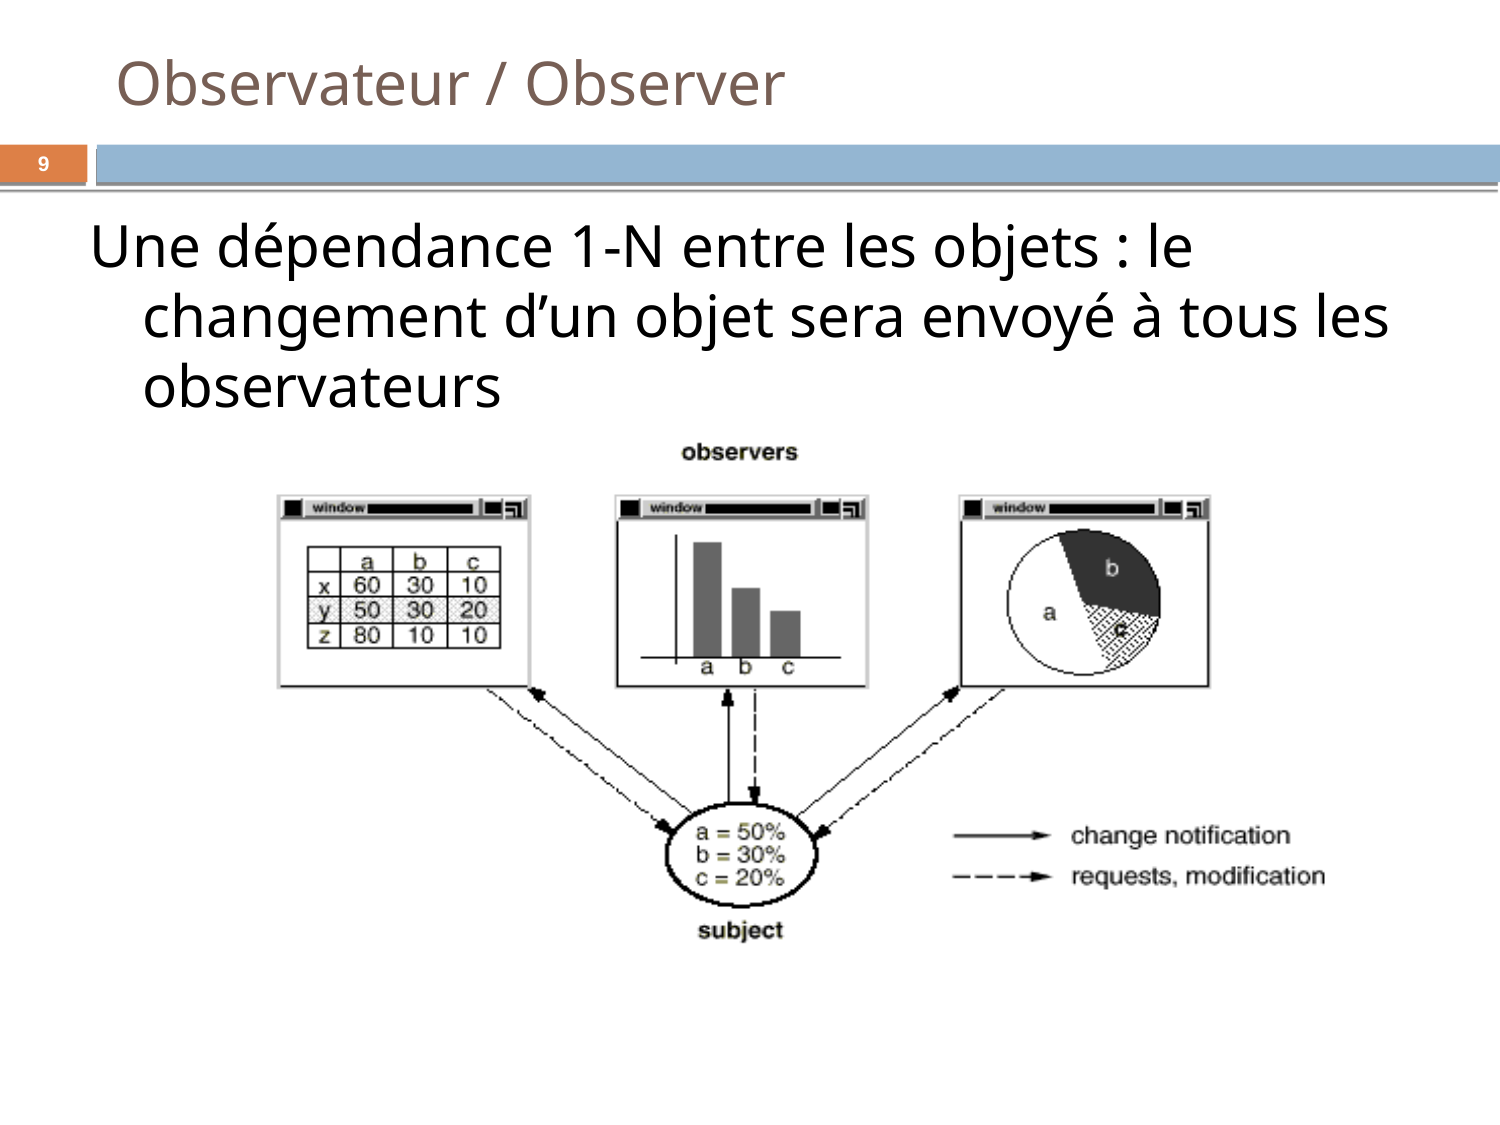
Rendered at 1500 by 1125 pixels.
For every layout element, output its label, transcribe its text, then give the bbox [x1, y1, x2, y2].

slide_number <numéro> [0, 143, 88, 184]
title Observateur / Observer [100, 37, 1438, 126]
picture [267, 432, 1329, 949]
list Une dépendance 1-N entre les objets : le changement d’un objet sera envoyé à tous les observateurs [75, 201, 1425, 412]
